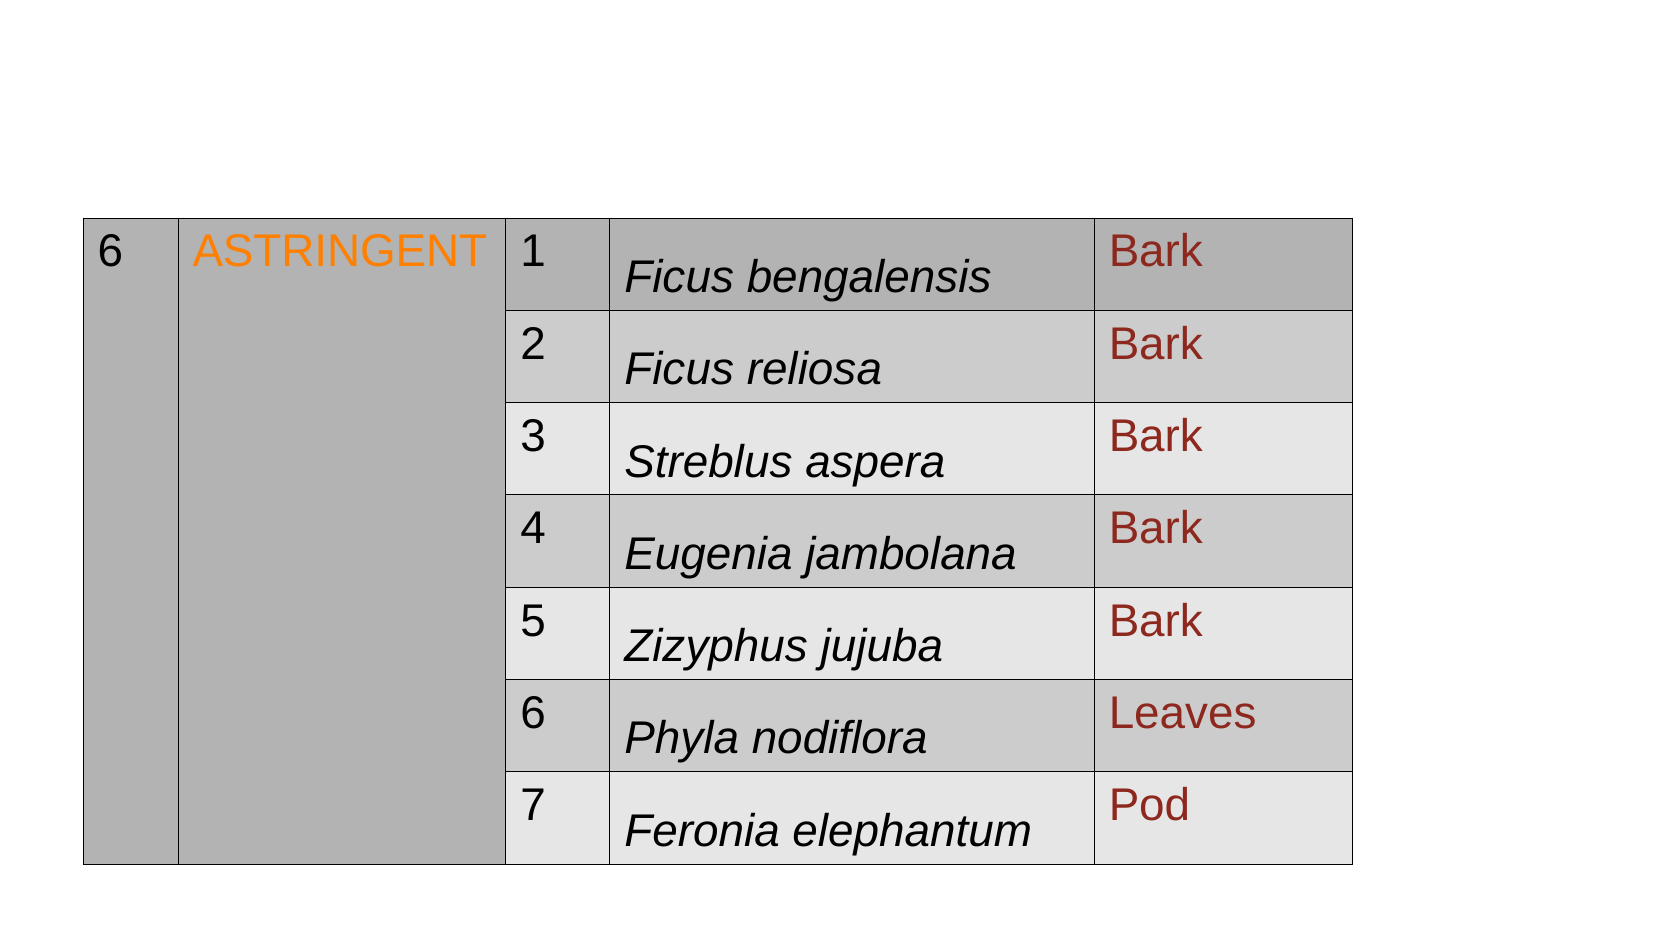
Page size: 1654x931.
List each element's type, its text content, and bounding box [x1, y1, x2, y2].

table_cell 5 [506, 588, 609, 679]
table_cell Leaves [1095, 680, 1352, 771]
table_cell Eugenia jambolana [610, 495, 1094, 587]
table_cell Zizyphus jujuba [610, 588, 1094, 679]
table_cell 2 [506, 311, 609, 402]
table_cell Bark [1095, 495, 1352, 587]
table_cell Feronia elephantum [610, 772, 1094, 864]
table_header Bark [1095, 219, 1352, 310]
table_cell Ficus reliosa [610, 311, 1094, 402]
table_header 6 [84, 219, 178, 864]
table_header Ficus bengalensis [610, 219, 1094, 310]
table_cell Bark [1095, 311, 1352, 402]
table_cell Bark [1095, 403, 1352, 494]
table_cell 6 [506, 680, 609, 771]
table_cell Streblus aspera [610, 403, 1094, 494]
table_cell Bark [1095, 588, 1352, 679]
table_cell Pod [1095, 772, 1352, 864]
table_cell 7 [506, 772, 609, 864]
table_cell 4 [506, 495, 609, 587]
table_cell Phyla nodiflora [610, 680, 1094, 771]
table_cell 3 [506, 403, 609, 494]
table_header 1 [506, 219, 609, 310]
table_header ASTRINGENT [179, 219, 505, 864]
